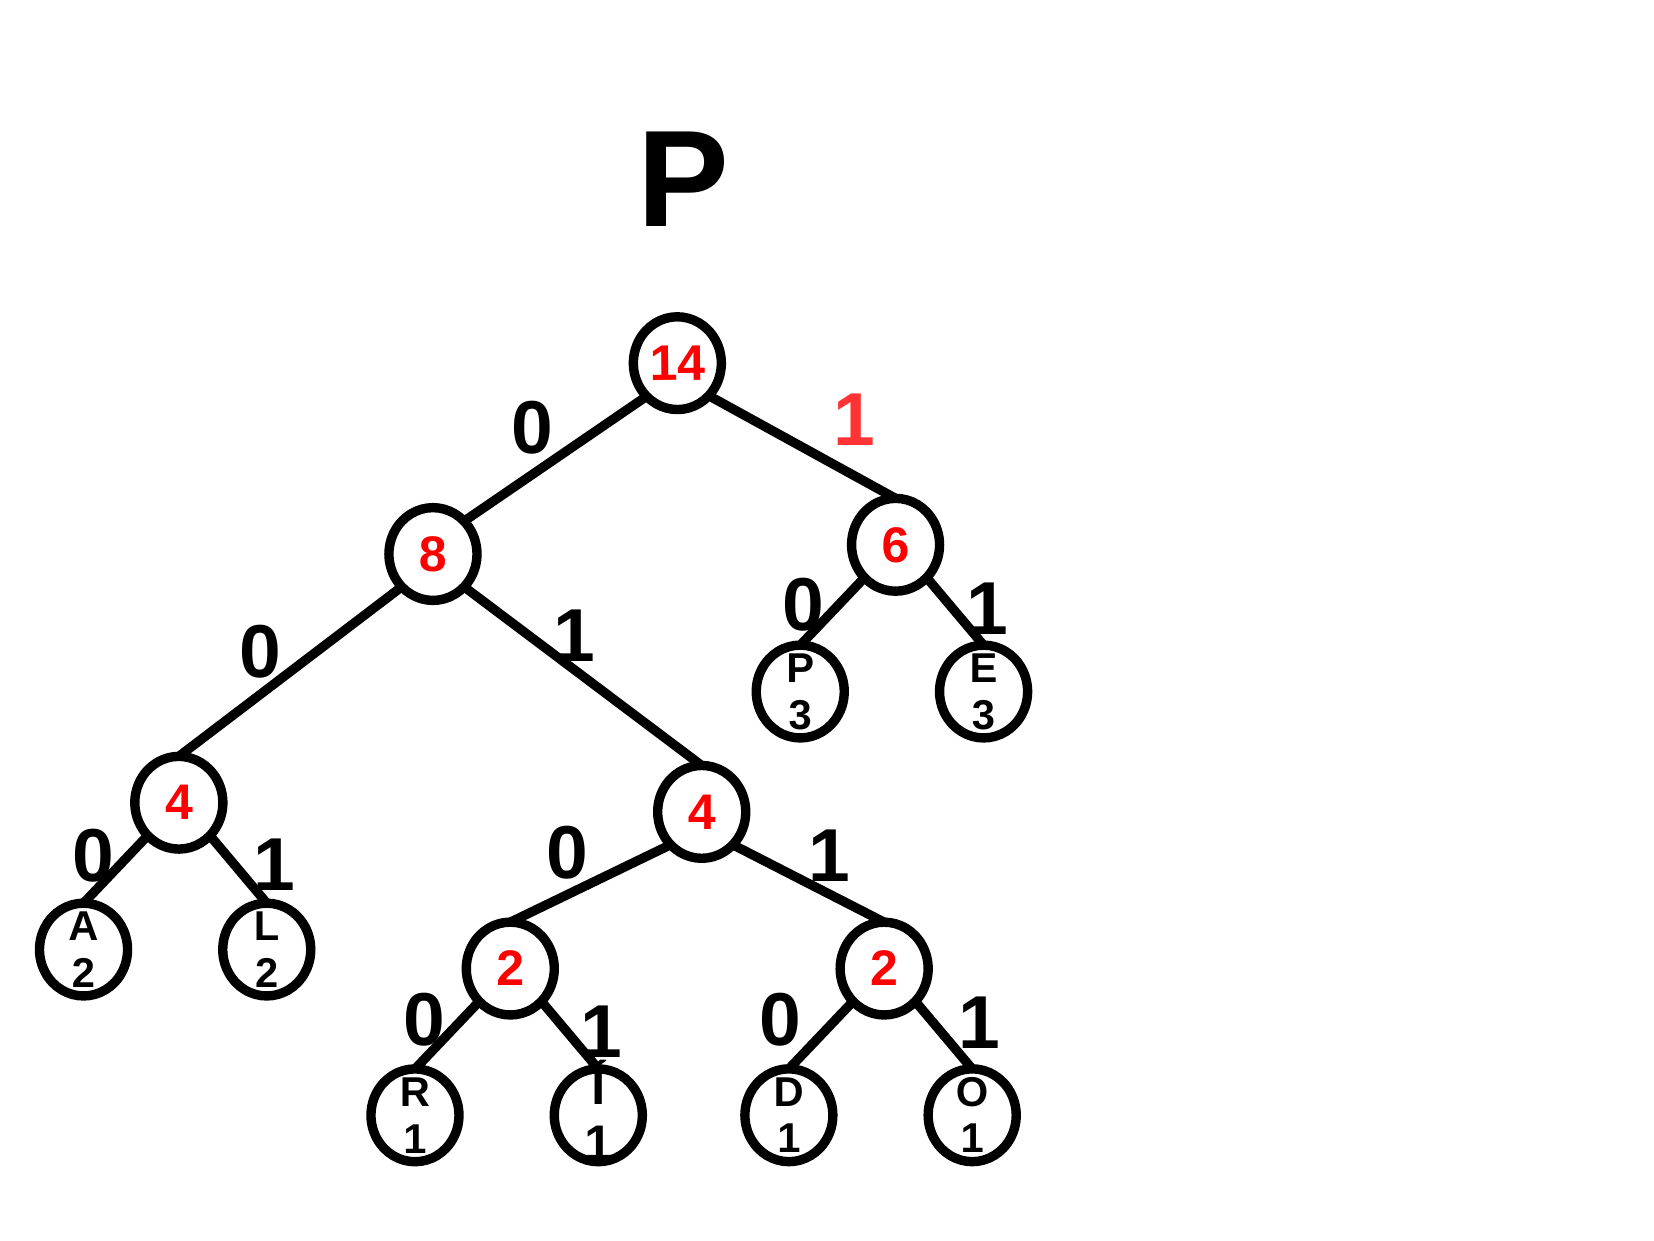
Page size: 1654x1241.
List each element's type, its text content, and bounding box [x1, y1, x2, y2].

text_box 1 [565, 982, 636, 1082]
text_box 2 [466, 922, 555, 1015]
text_box 0 [767, 555, 838, 654]
text_box 0 [224, 602, 295, 702]
text_box P [622, 94, 745, 264]
text_box L 2 [222, 914, 311, 996]
text_box 4 [657, 765, 746, 859]
text_box E 3 [939, 659, 1028, 738]
text_box 2 [840, 922, 929, 1015]
text_box 0 [389, 970, 459, 1069]
text_box 0 [744, 970, 815, 1069]
text_box 14 [633, 316, 722, 410]
text_box 1 [943, 973, 1014, 1073]
text_box 0 [531, 803, 602, 902]
text_box Í 1 [554, 1082, 643, 1162]
text_box A 2 [39, 906, 128, 996]
text_box O 1 [928, 1073, 1017, 1162]
text_box D 1 [744, 1069, 833, 1162]
text_box 6 [851, 498, 940, 592]
text_box R 1 [370, 1069, 459, 1162]
text_box 1 [539, 585, 609, 685]
text_box P 3 [795, 658, 806, 667]
text_box 1 [952, 559, 1023, 659]
text_box 1 [238, 815, 309, 914]
text_box 4 [134, 756, 223, 850]
text_box P 3 [756, 654, 845, 738]
text_box 1 [793, 805, 864, 905]
text_box 8 [388, 507, 477, 601]
text_box 0 [57, 806, 128, 906]
text_box 0 [497, 377, 567, 477]
text_box 1 [819, 370, 889, 470]
